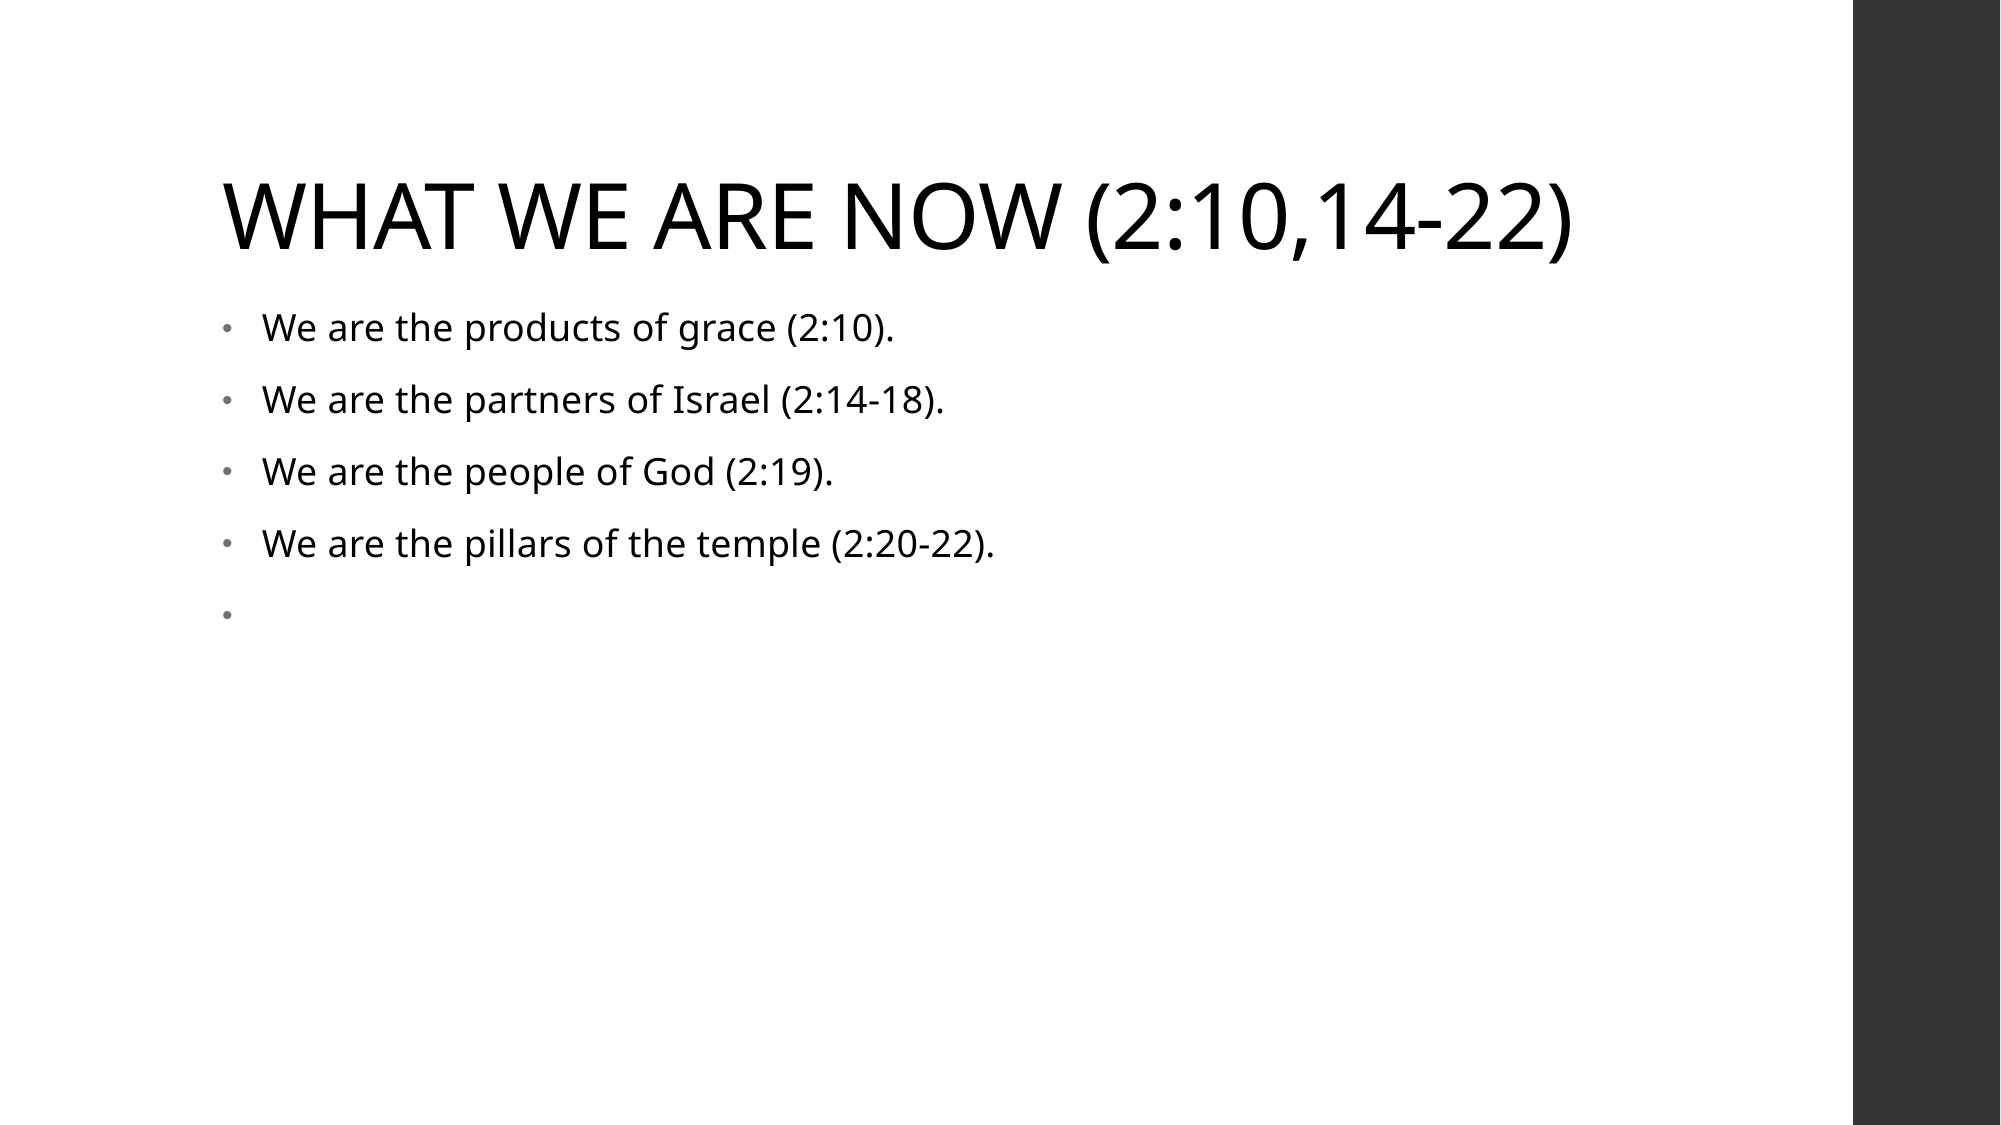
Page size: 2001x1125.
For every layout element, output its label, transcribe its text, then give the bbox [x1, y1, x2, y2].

list We are the products of grace (2:10). We are the partners of Israel (2:14-18). We are the people of God (2:19). We are the pillars of the temple (2:20-22). [206, 299, 1617, 1014]
title WHAT WE ARE NOW (2:10,14-22) [206, 60, 1797, 278]
